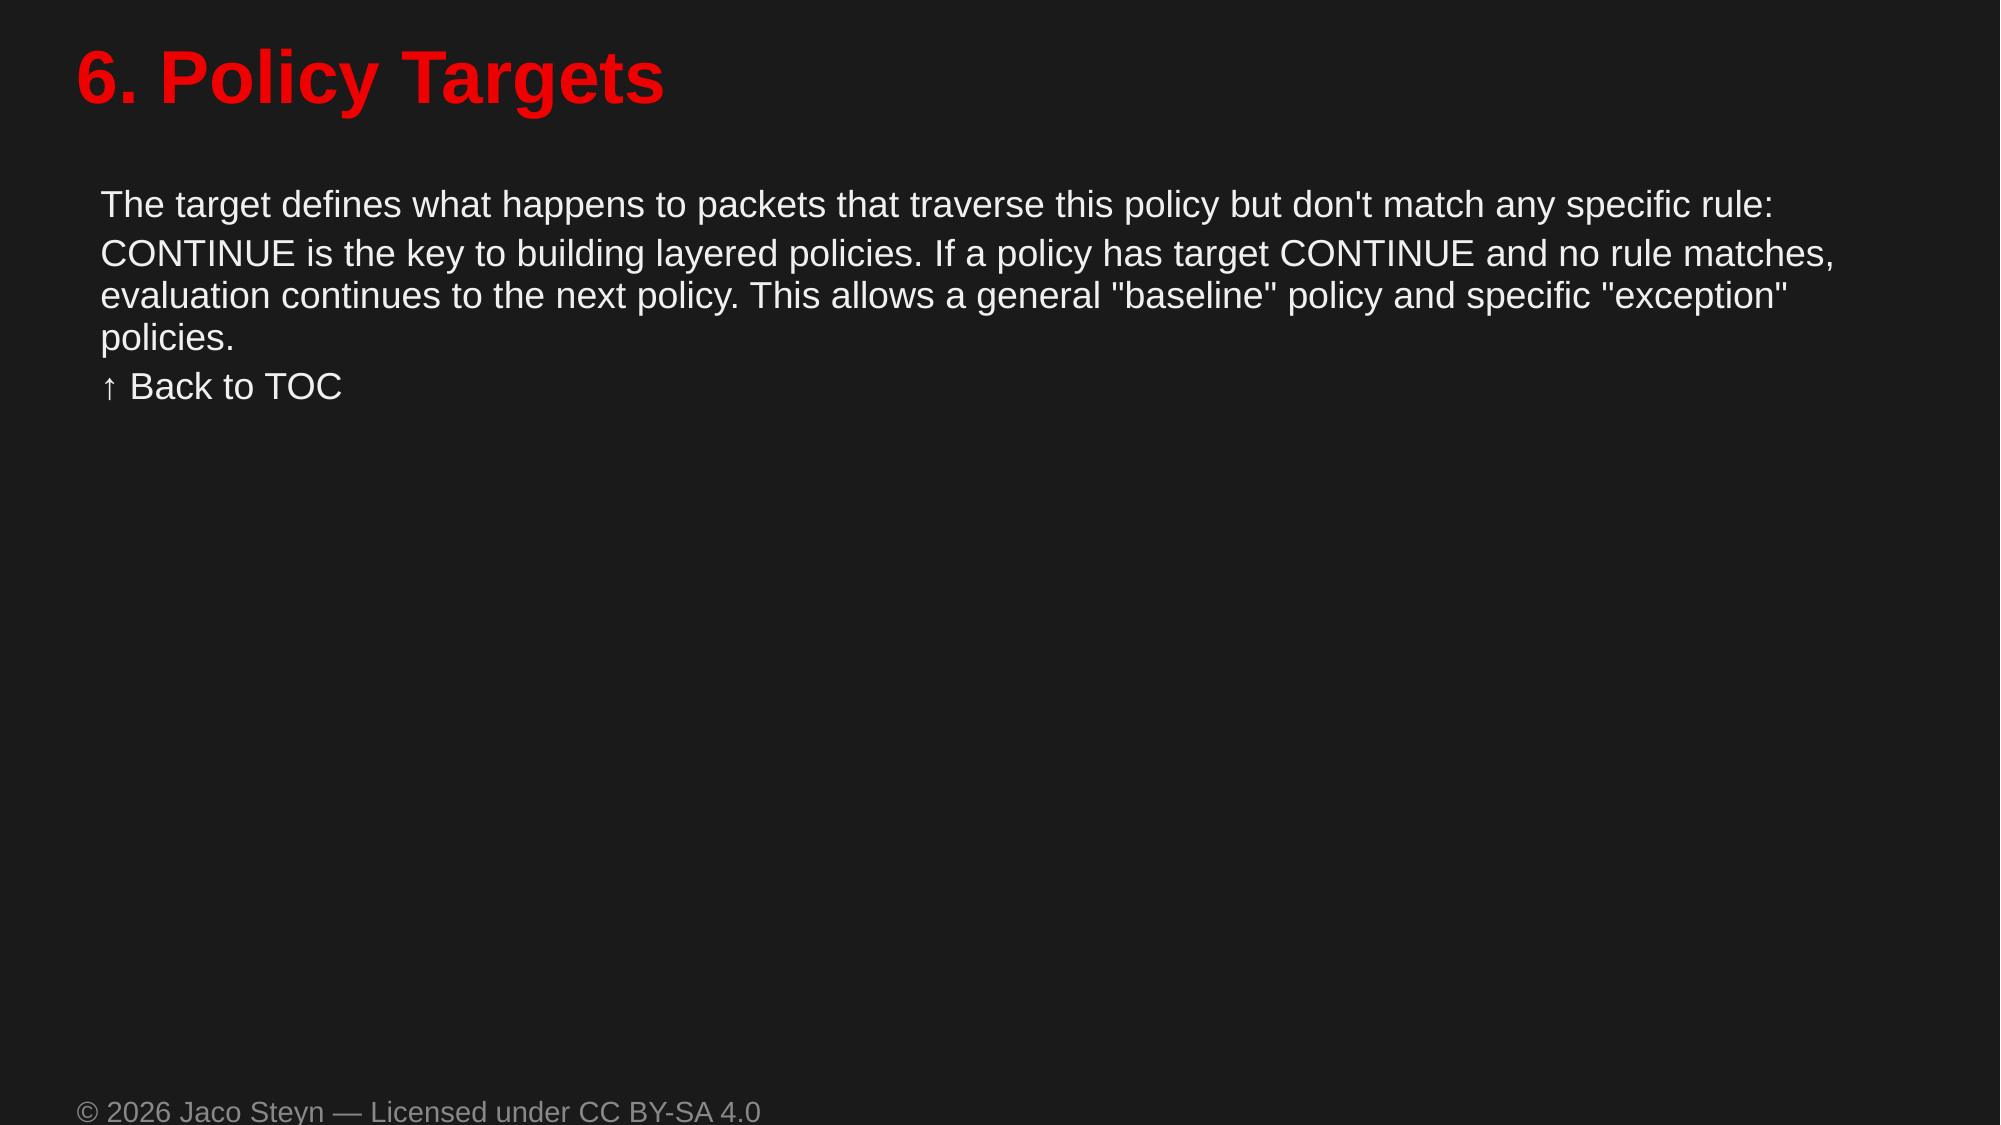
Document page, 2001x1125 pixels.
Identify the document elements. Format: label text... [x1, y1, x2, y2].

text_box © 2026 Jaco Steyn — Licensed under CC BY-SA 4.0 [59, 1083, 1942, 1120]
text_box 6. Policy Targets [59, 23, 1942, 154]
text_box The target defines what happens to packets that traverse this policy but don't match any specific rule: CONTINUE is the key to building layered policies. If a policy has target CONTINUE and no rule matches, evaluation continues to the next policy. This allows a general "baseline" policy and specific "exception" policies. ↑ Back to TOC [59, 171, 1942, 1083]
